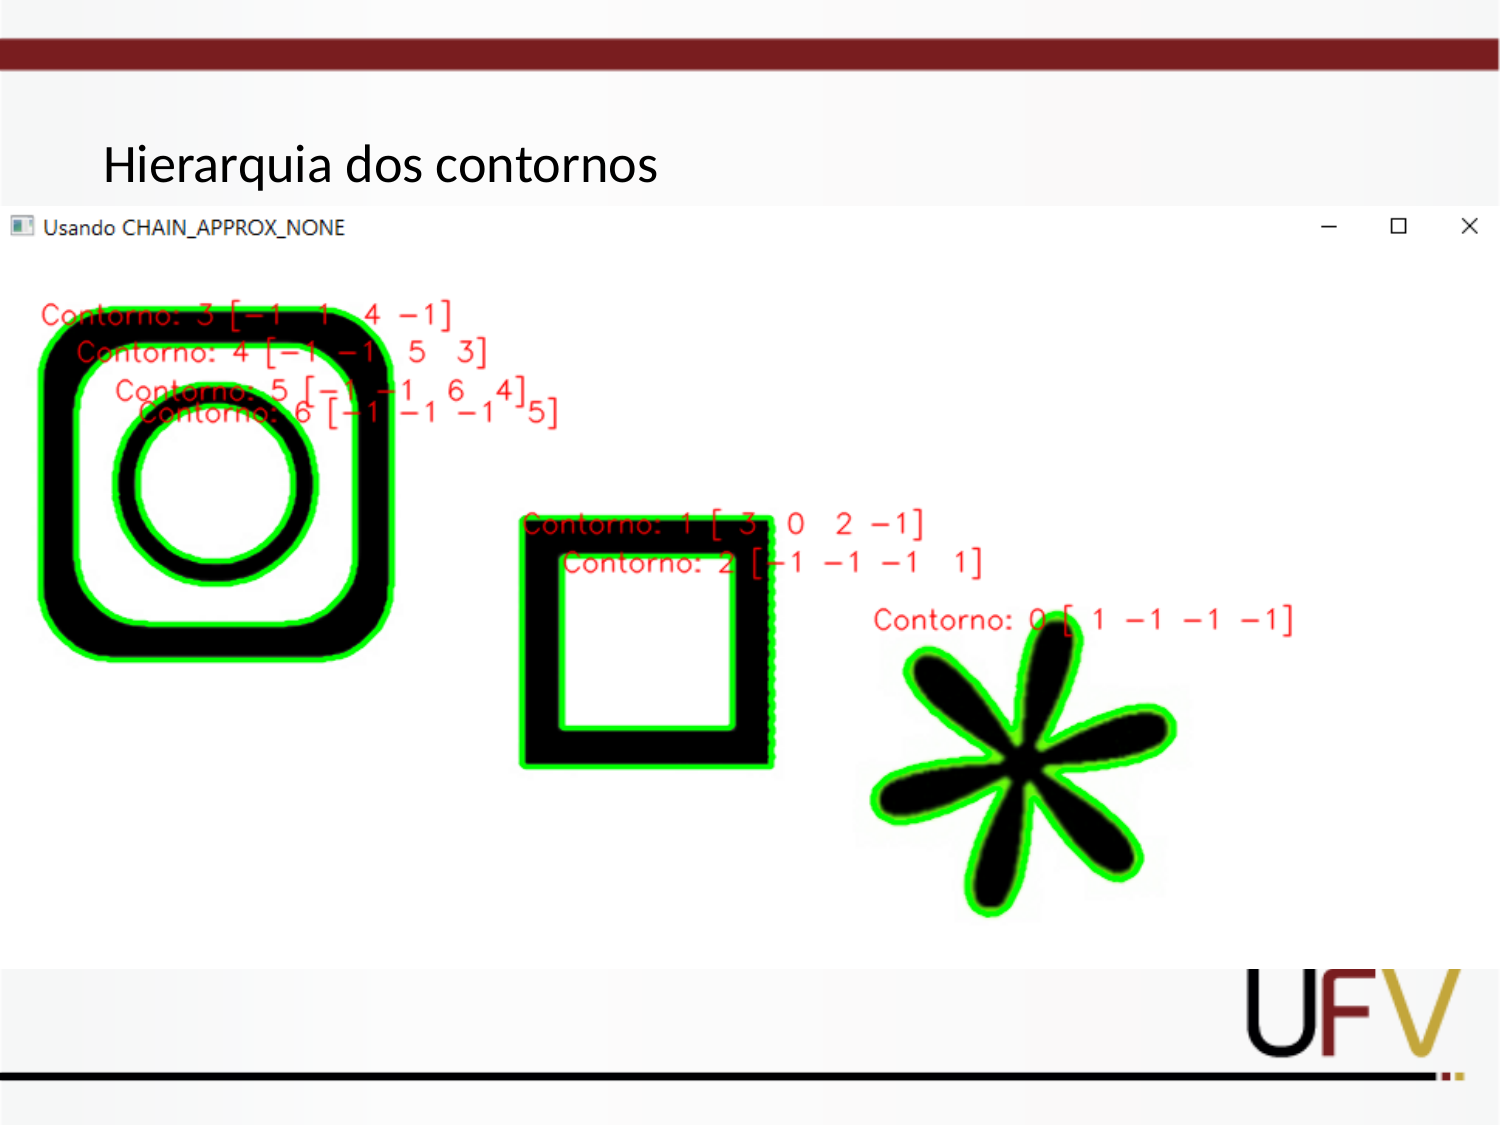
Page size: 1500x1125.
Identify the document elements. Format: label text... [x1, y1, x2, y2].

picture [0, 0, 1500, 1125]
title Hierarquia dos contornos [103, 59, 1397, 206]
